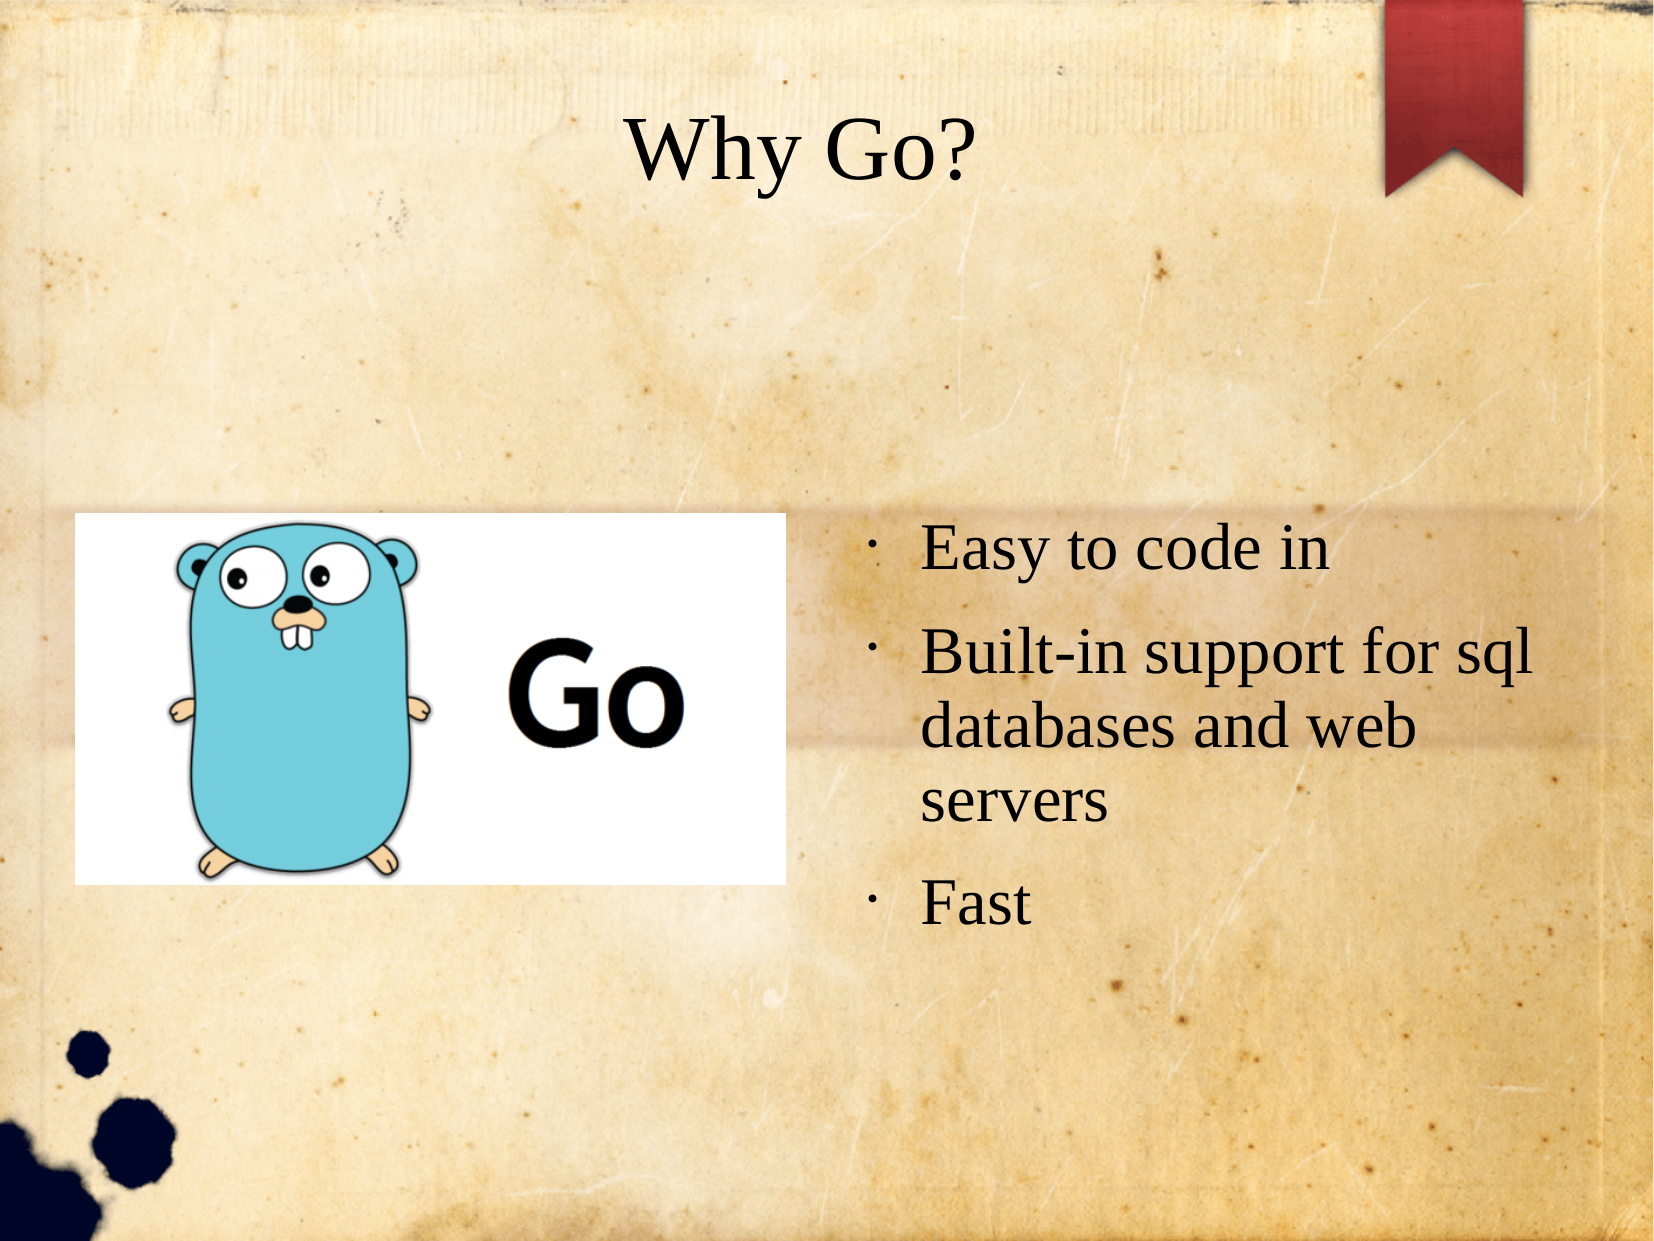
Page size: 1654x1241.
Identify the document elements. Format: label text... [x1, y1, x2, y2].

title Why Go? [56, 45, 1546, 253]
list Easy to code in Built-in support for sql databases and web servers Fast [849, 510, 1561, 1111]
picture [0, 0, 1654, 1241]
